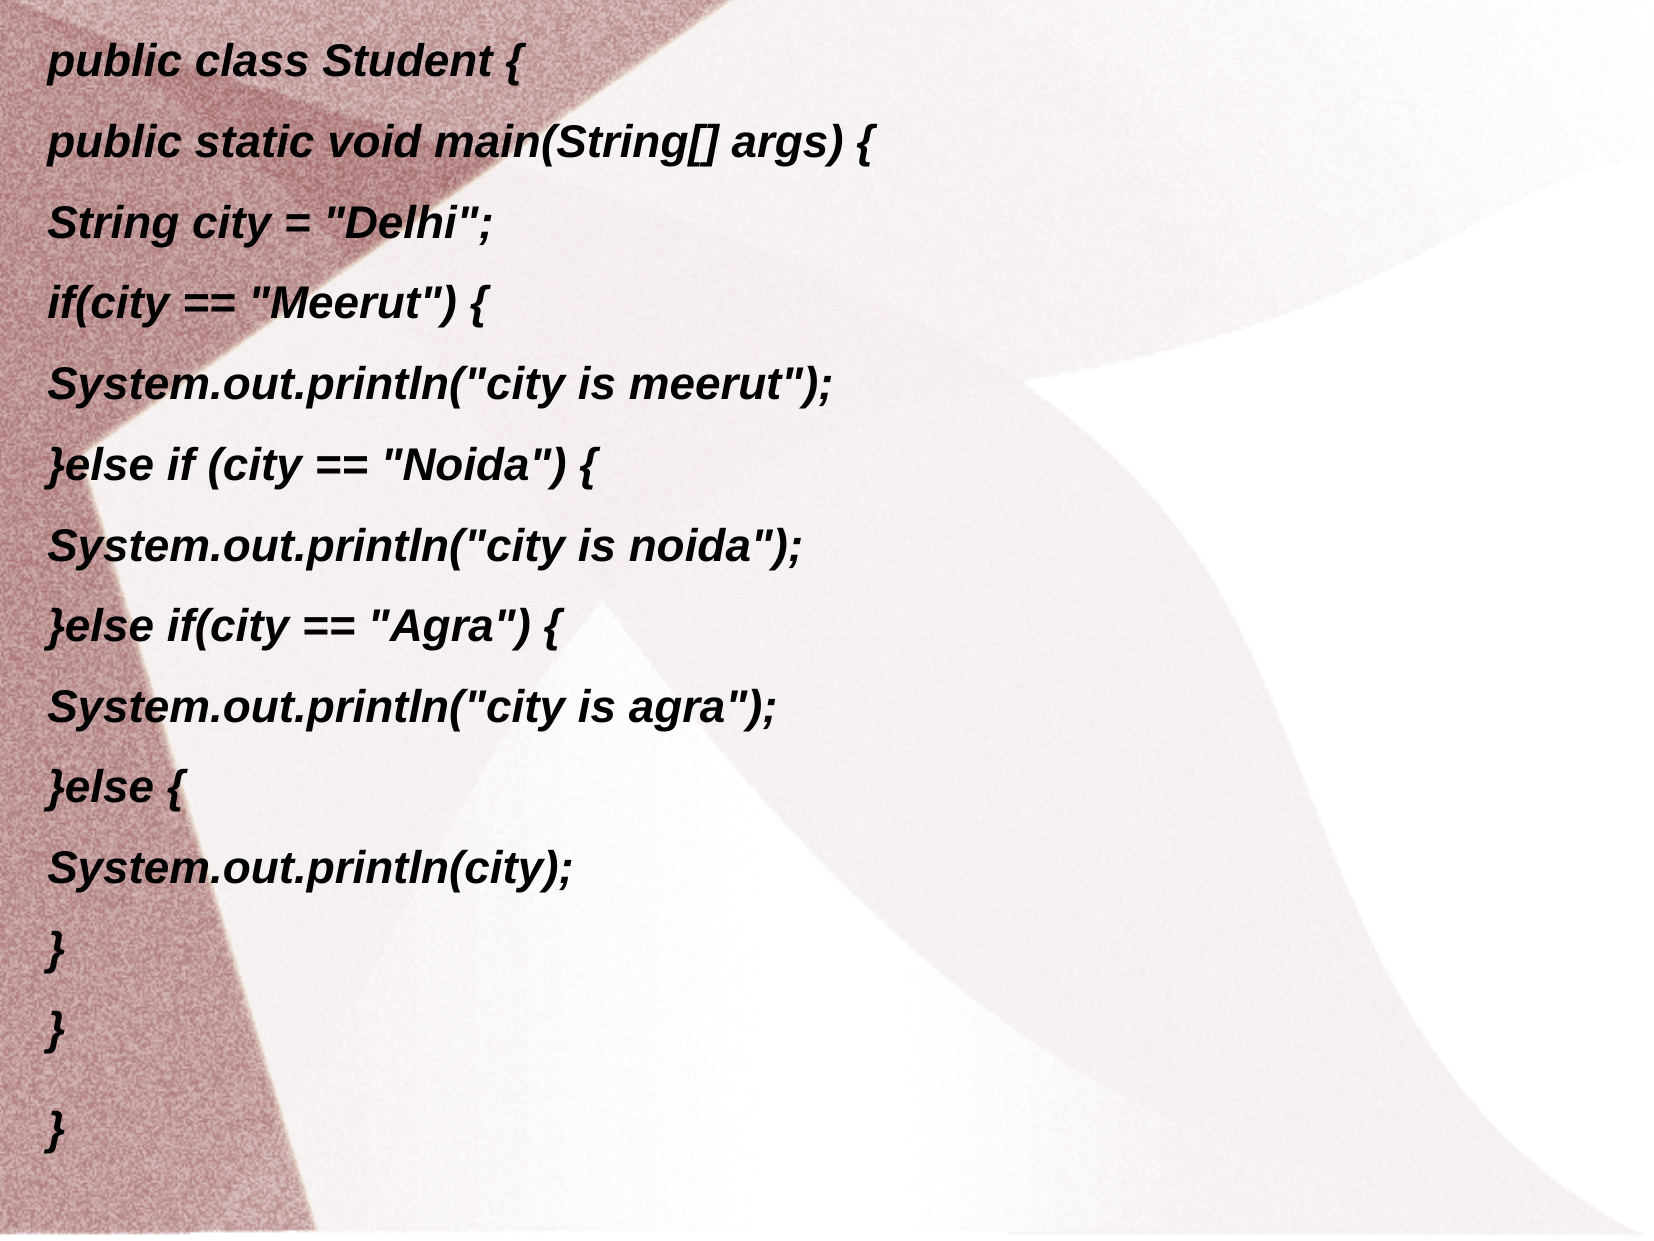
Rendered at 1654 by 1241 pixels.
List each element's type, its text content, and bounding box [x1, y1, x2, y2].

picture [0, 0, 1654, 1241]
list public class Student { public static void main(String[] args) { String city = "Delhi"; if(city == "Meerut") { System.out.println("city is meerut"); }else if (city == "Noida") { System.out.println("city is noida"); }else if(city == "Agra") { System.out.println("city is agra"); }else { System.out.println(city); } } } [47, 35, 1601, 1205]
